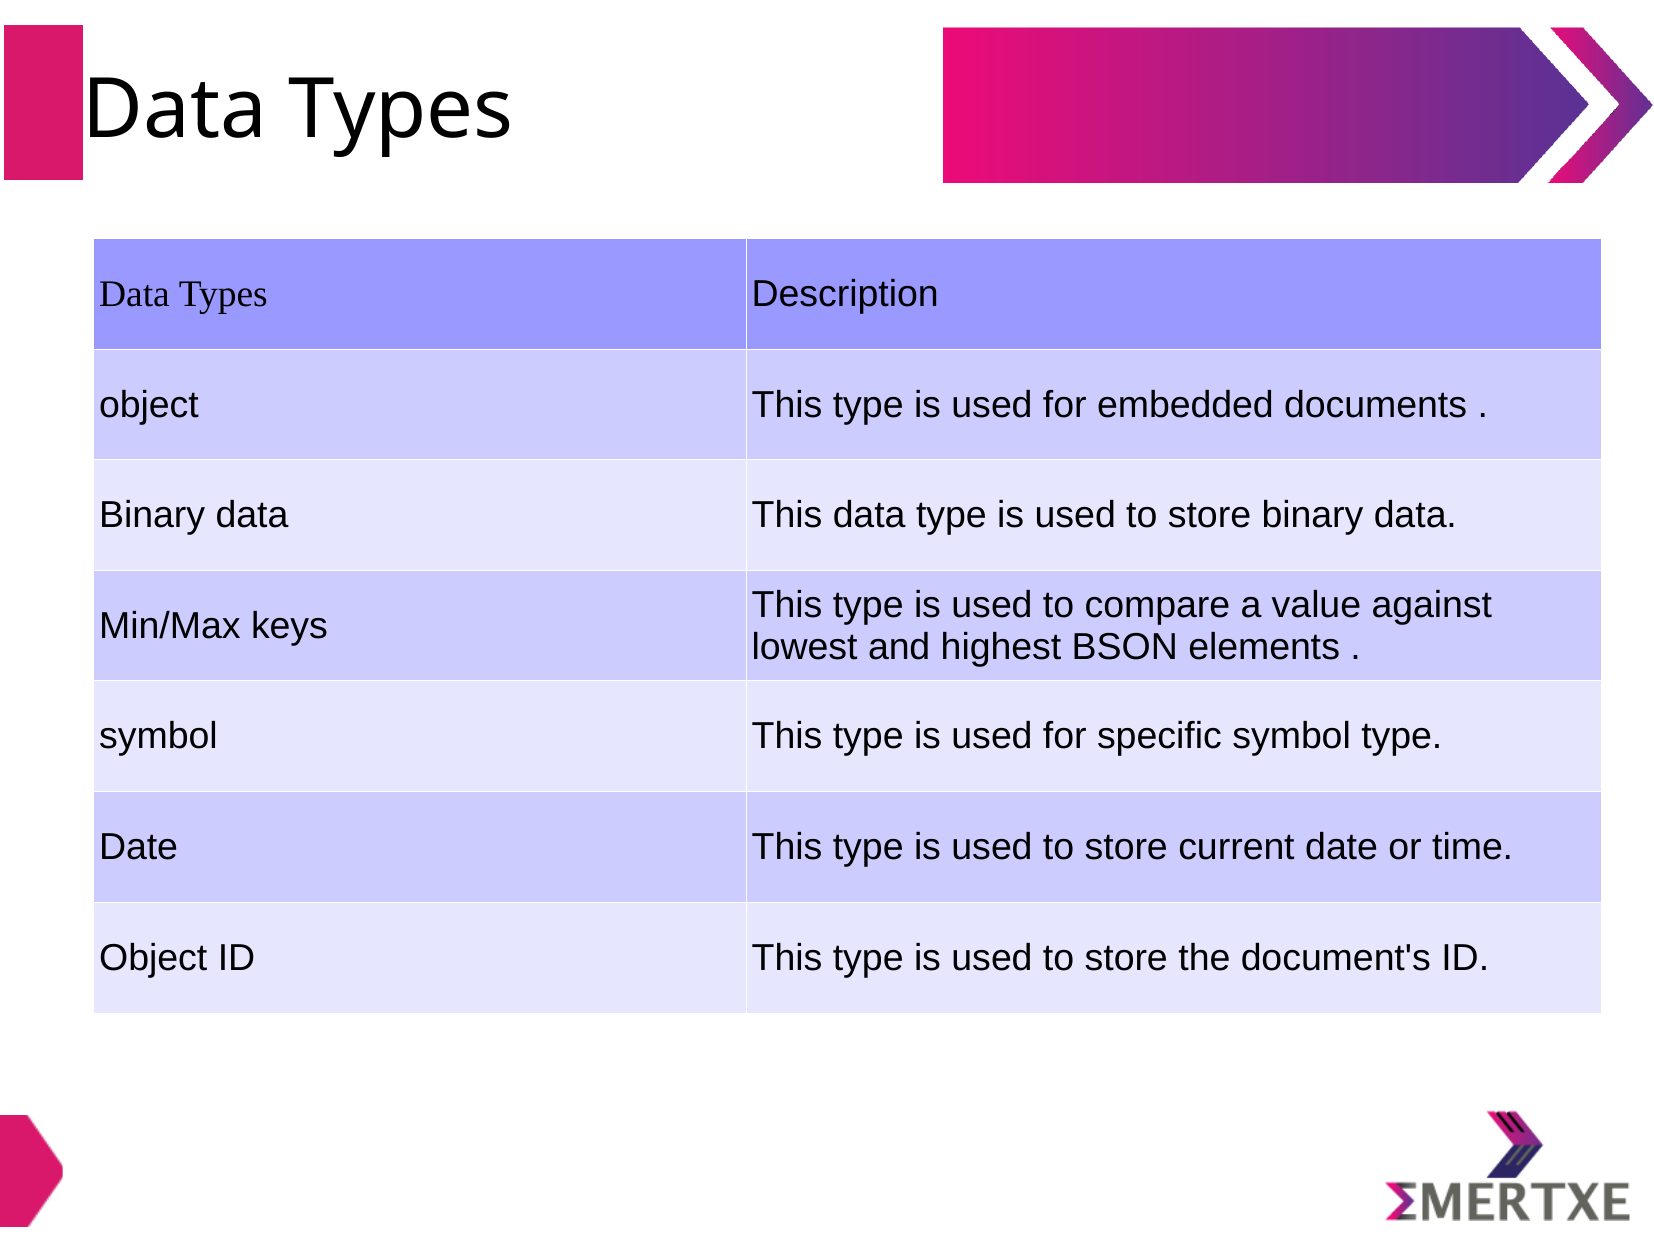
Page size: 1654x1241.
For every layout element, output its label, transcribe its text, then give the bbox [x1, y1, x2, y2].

table_header Description [747, 239, 1601, 349]
table_cell Min/Max keys [94, 571, 746, 680]
title Data Types [82, 2, 1571, 210]
table_cell This type is used to store current date or time. [747, 792, 1601, 902]
table_cell Object ID [94, 903, 746, 1013]
table_cell This type is used to store the document's ID. [747, 903, 1601, 1013]
table_cell This type is used to compare a value against lowest and highest BSON elements . [747, 571, 1601, 680]
table_cell Date [94, 792, 746, 902]
table_cell This type is used for embedded documents . [747, 350, 1601, 459]
table_cell This type is used for specific symbol type. [747, 681, 1601, 791]
picture [1385, 1107, 1631, 1221]
table_cell object [94, 350, 746, 459]
picture [1571, 27, 1653, 183]
table_cell symbol [94, 681, 746, 791]
table_cell Binary data [94, 460, 746, 570]
table_header Data Types [94, 239, 746, 349]
table_cell This data type is used to store binary data. [747, 460, 1601, 570]
